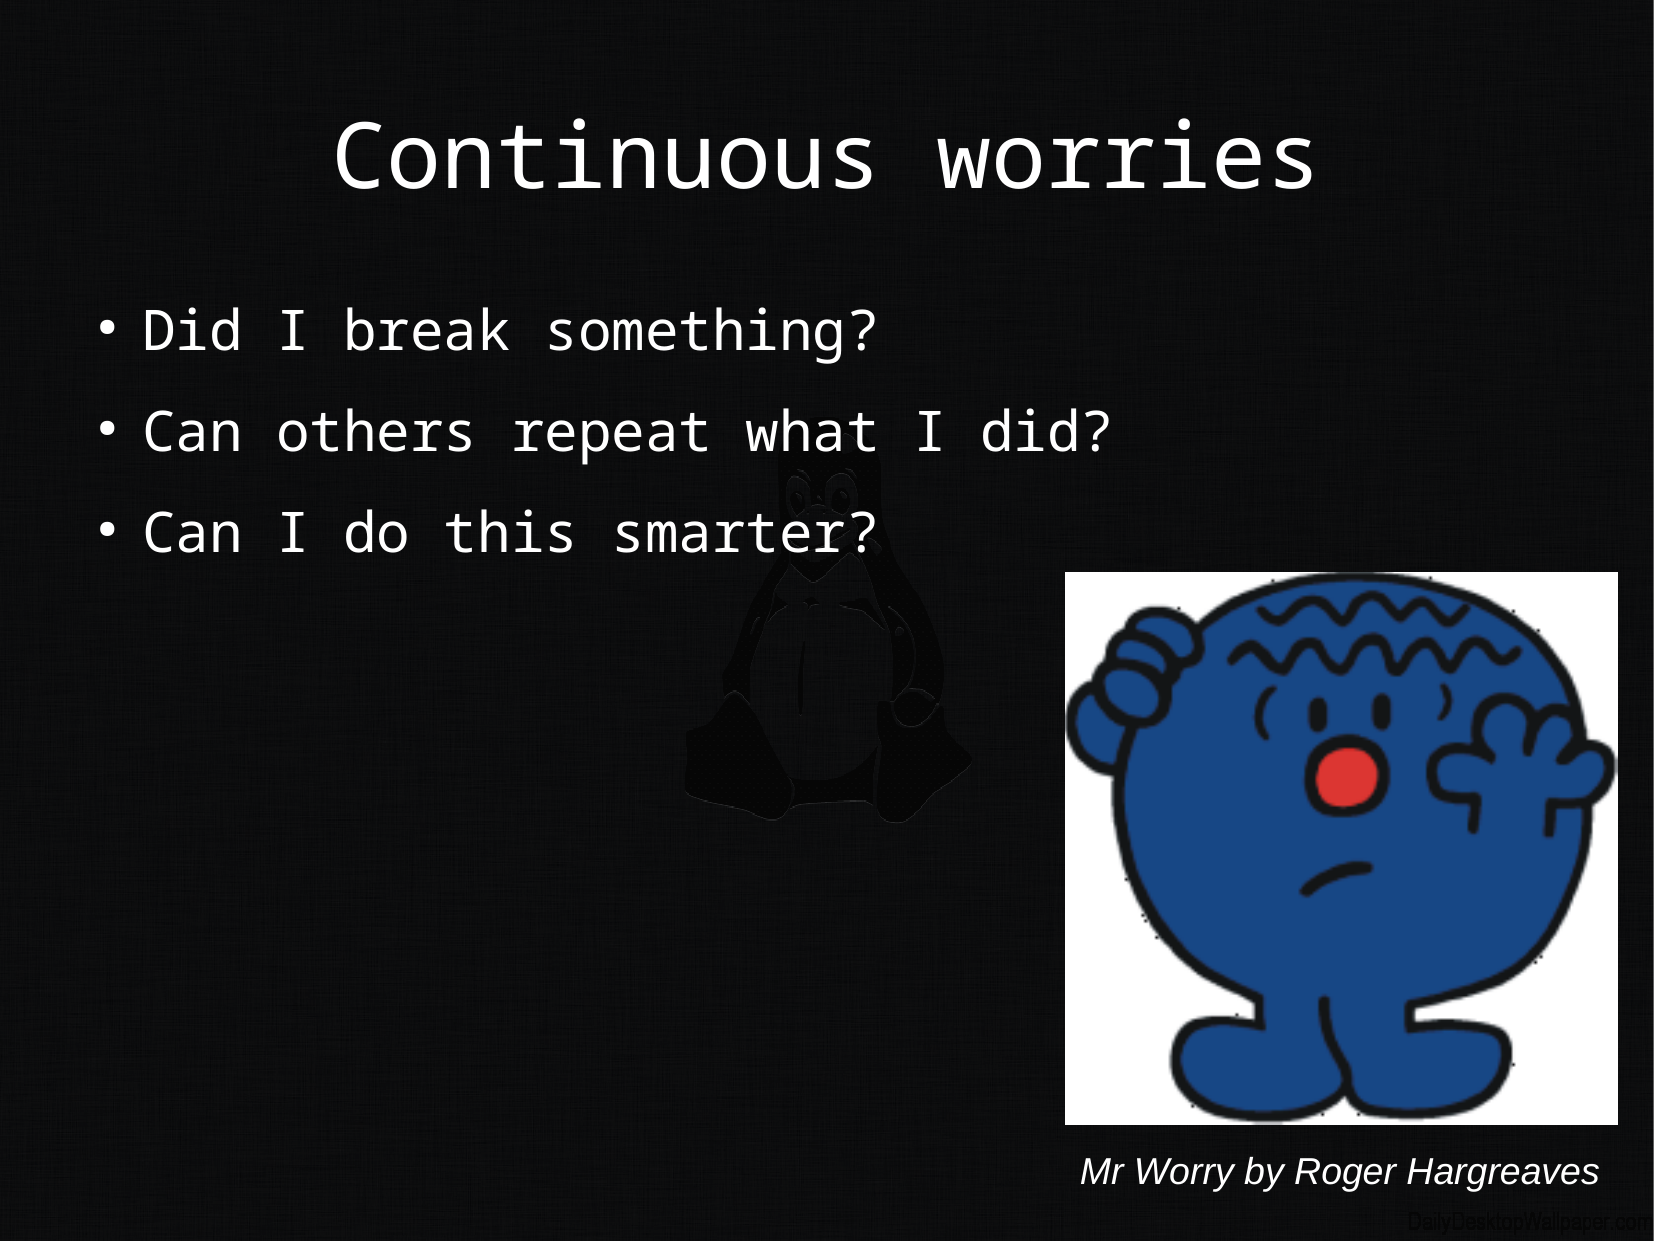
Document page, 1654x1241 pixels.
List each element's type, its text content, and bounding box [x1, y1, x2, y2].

title Continuous worries [82, 49, 1571, 257]
text_box Mr Worry by Roger Hargreaves [1065, 1143, 1615, 1201]
picture [0, 0, 1654, 1241]
list Did I break something? Can others repeat what I did? Can I do this smarter? [82, 290, 1618, 573]
